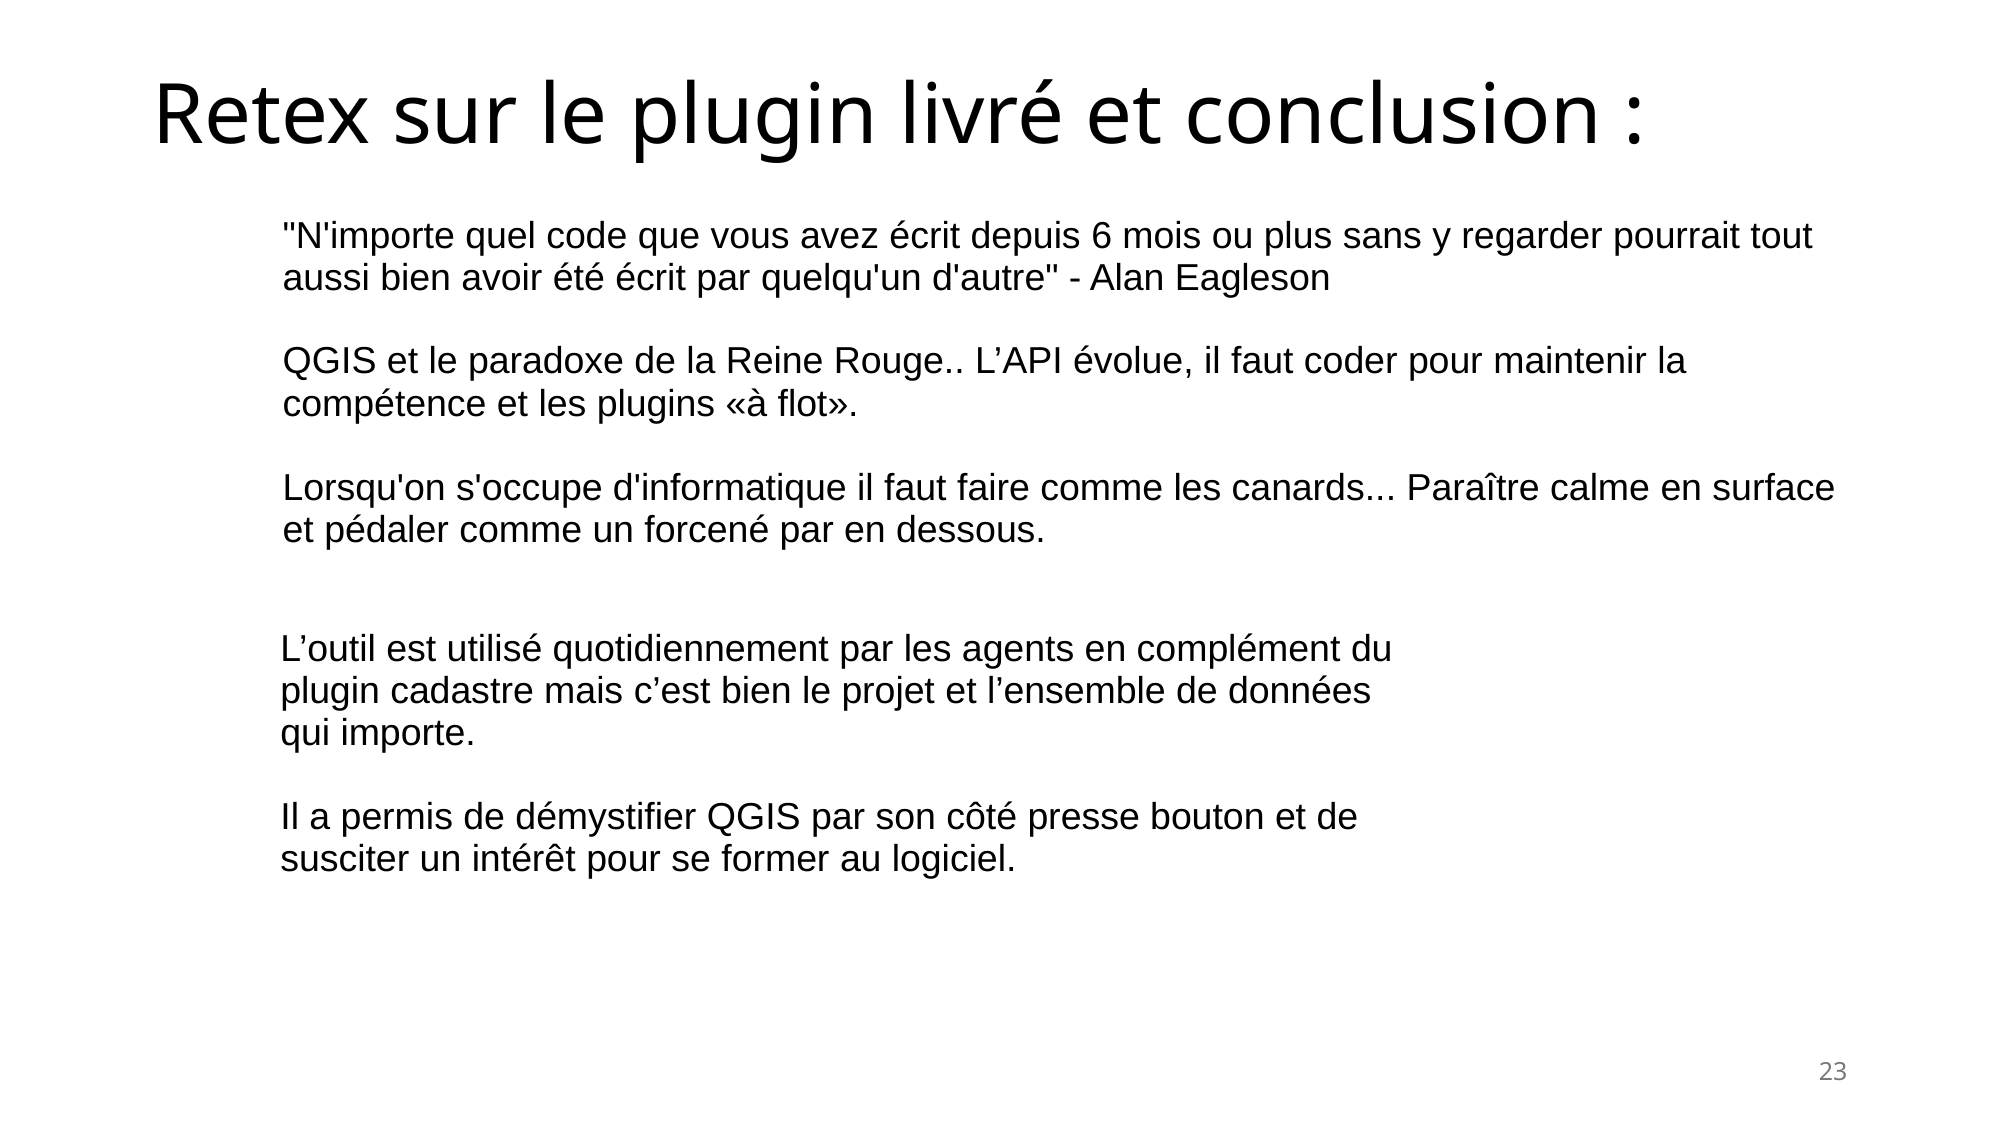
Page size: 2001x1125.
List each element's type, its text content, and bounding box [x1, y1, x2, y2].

text_box "N'importe quel code que vous avez écrit depuis 6 mois ou plus sans y regarder pourrait tout aussi bien avoir été écrit par quelqu'un d'autre" - Alan Eagleson QGIS et le paradoxe de la Reine Rouge.. L’API évolue, il faut coder pour maintenir la compétence et les plugins «à flot». Lorsqu'on s'occupe d'informatique il faut faire comme les canards... Paraître calme en surface et pédaler comme un forcené par en dessous. [267, 206, 1863, 558]
slide_number <numéro> [1412, 1042, 1863, 1103]
title Retex sur le plugin livré et conclusion : [137, 59, 1863, 237]
text_box L’outil est utilisé quotidiennement par les agents en complément du plugin cadastre mais c’est bien le projet et l’ensemble de données qui importe. Il a permis de démystifier QGIS par son côté presse bouton et de susciter un intérêt pour se former au logiciel. [265, 620, 1418, 887]
